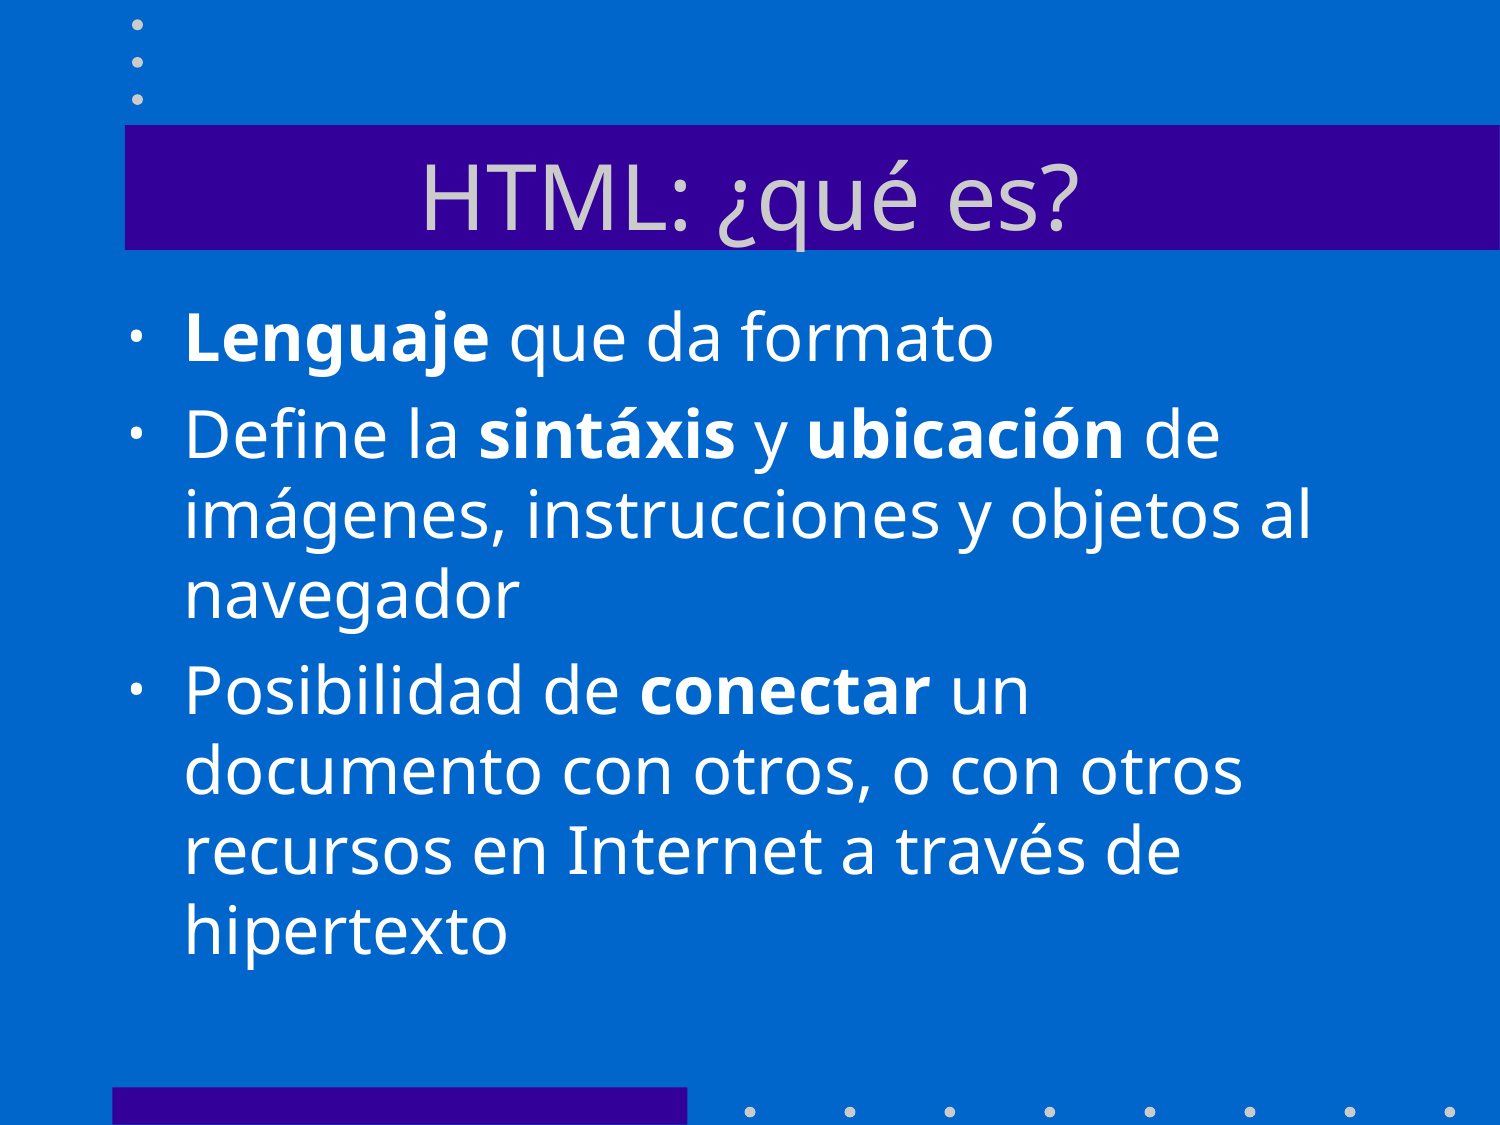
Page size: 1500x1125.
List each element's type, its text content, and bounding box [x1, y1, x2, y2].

title HTML: ¿qué es? [112, 99, 1388, 287]
text_box Lenguaje que da formato Define la sintáxis y ubicación de imágenes, instrucciones y objetos al navegador Posibilidad de conectar un documento con otros, o con otros recursos en Internet a través de hipertexto [112, 287, 1401, 963]
